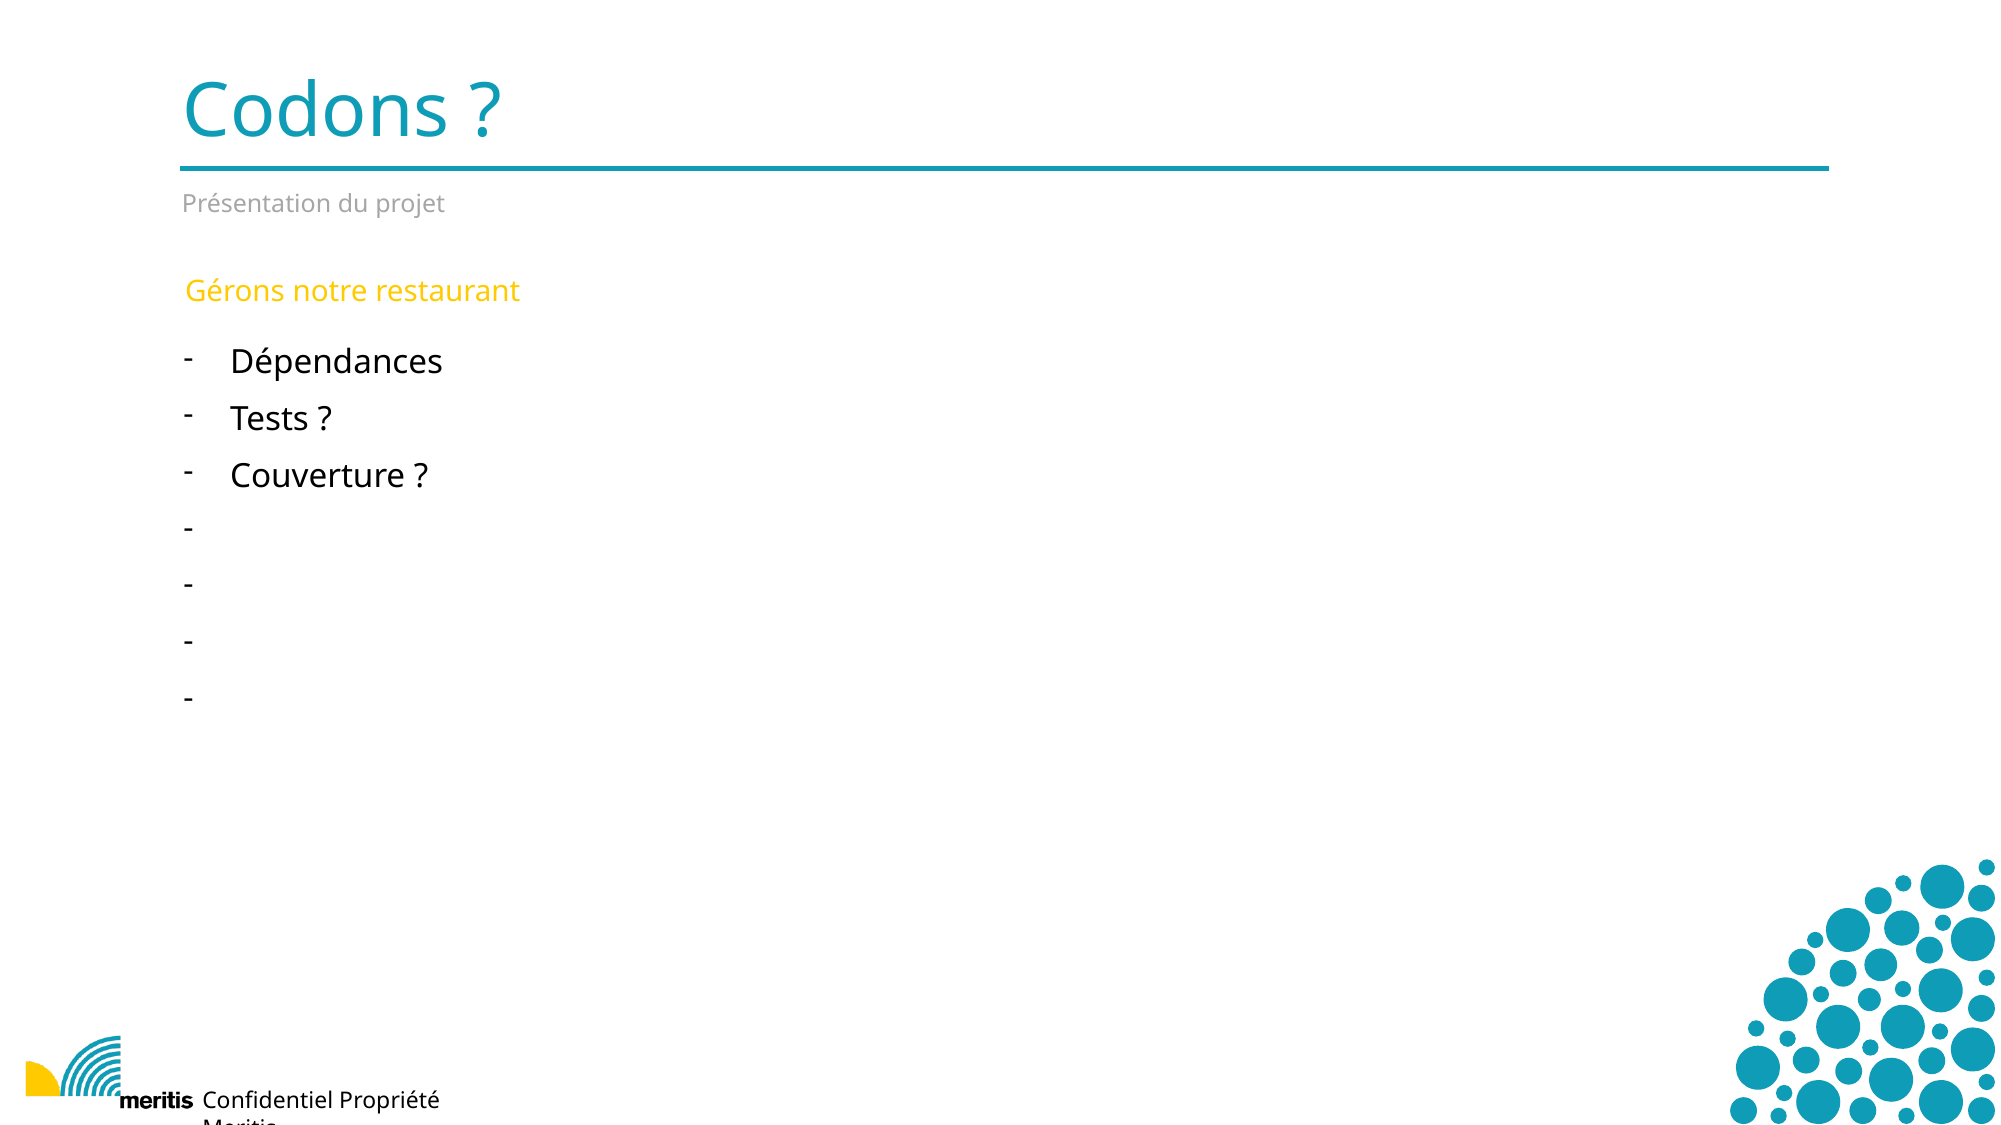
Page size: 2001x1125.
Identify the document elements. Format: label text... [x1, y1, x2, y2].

list Codons ? [167, 64, 1830, 180]
list Gérons notre restaurant [169, 268, 967, 316]
list Dépendances Tests ? Couverture ? [168, 337, 1734, 1091]
list Présentation du projet [166, 183, 1830, 237]
